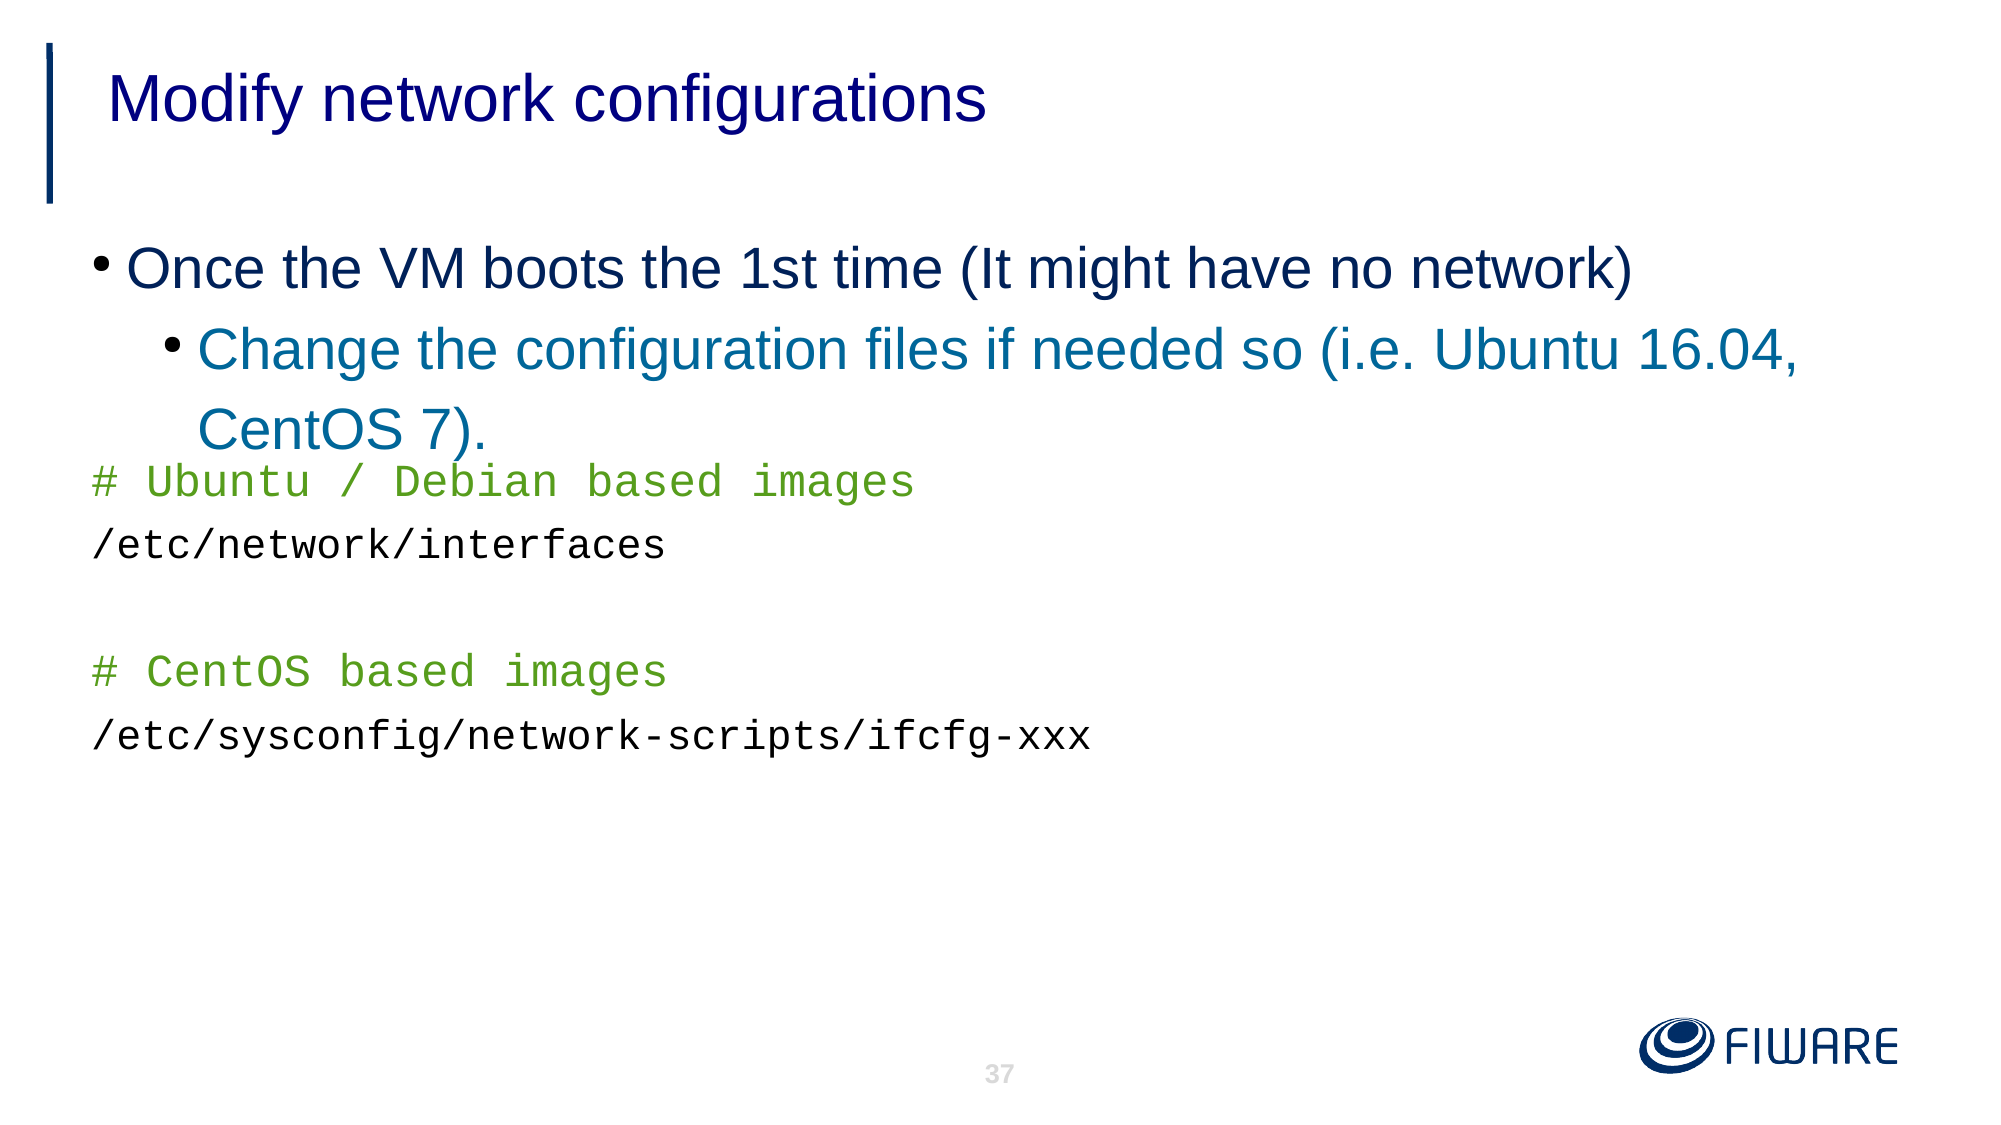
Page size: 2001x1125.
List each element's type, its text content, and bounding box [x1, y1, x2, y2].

picture [1635, 1012, 1905, 1077]
slide_number <number> [887, 1042, 1113, 1103]
text_box Once the VM boots the 1st time (It might have no network) Change the configuration files if needed so (i.e. Ubuntu 16.04, CentOS 7). [76, 212, 1902, 442]
title Modify network configurations [92, 47, 1704, 178]
text_box # Ubuntu / Debian based images /etc/network/interfaces # CentOS based images /etc/sysconfig/network-scripts/ifcfg-xxx [76, 442, 1902, 766]
